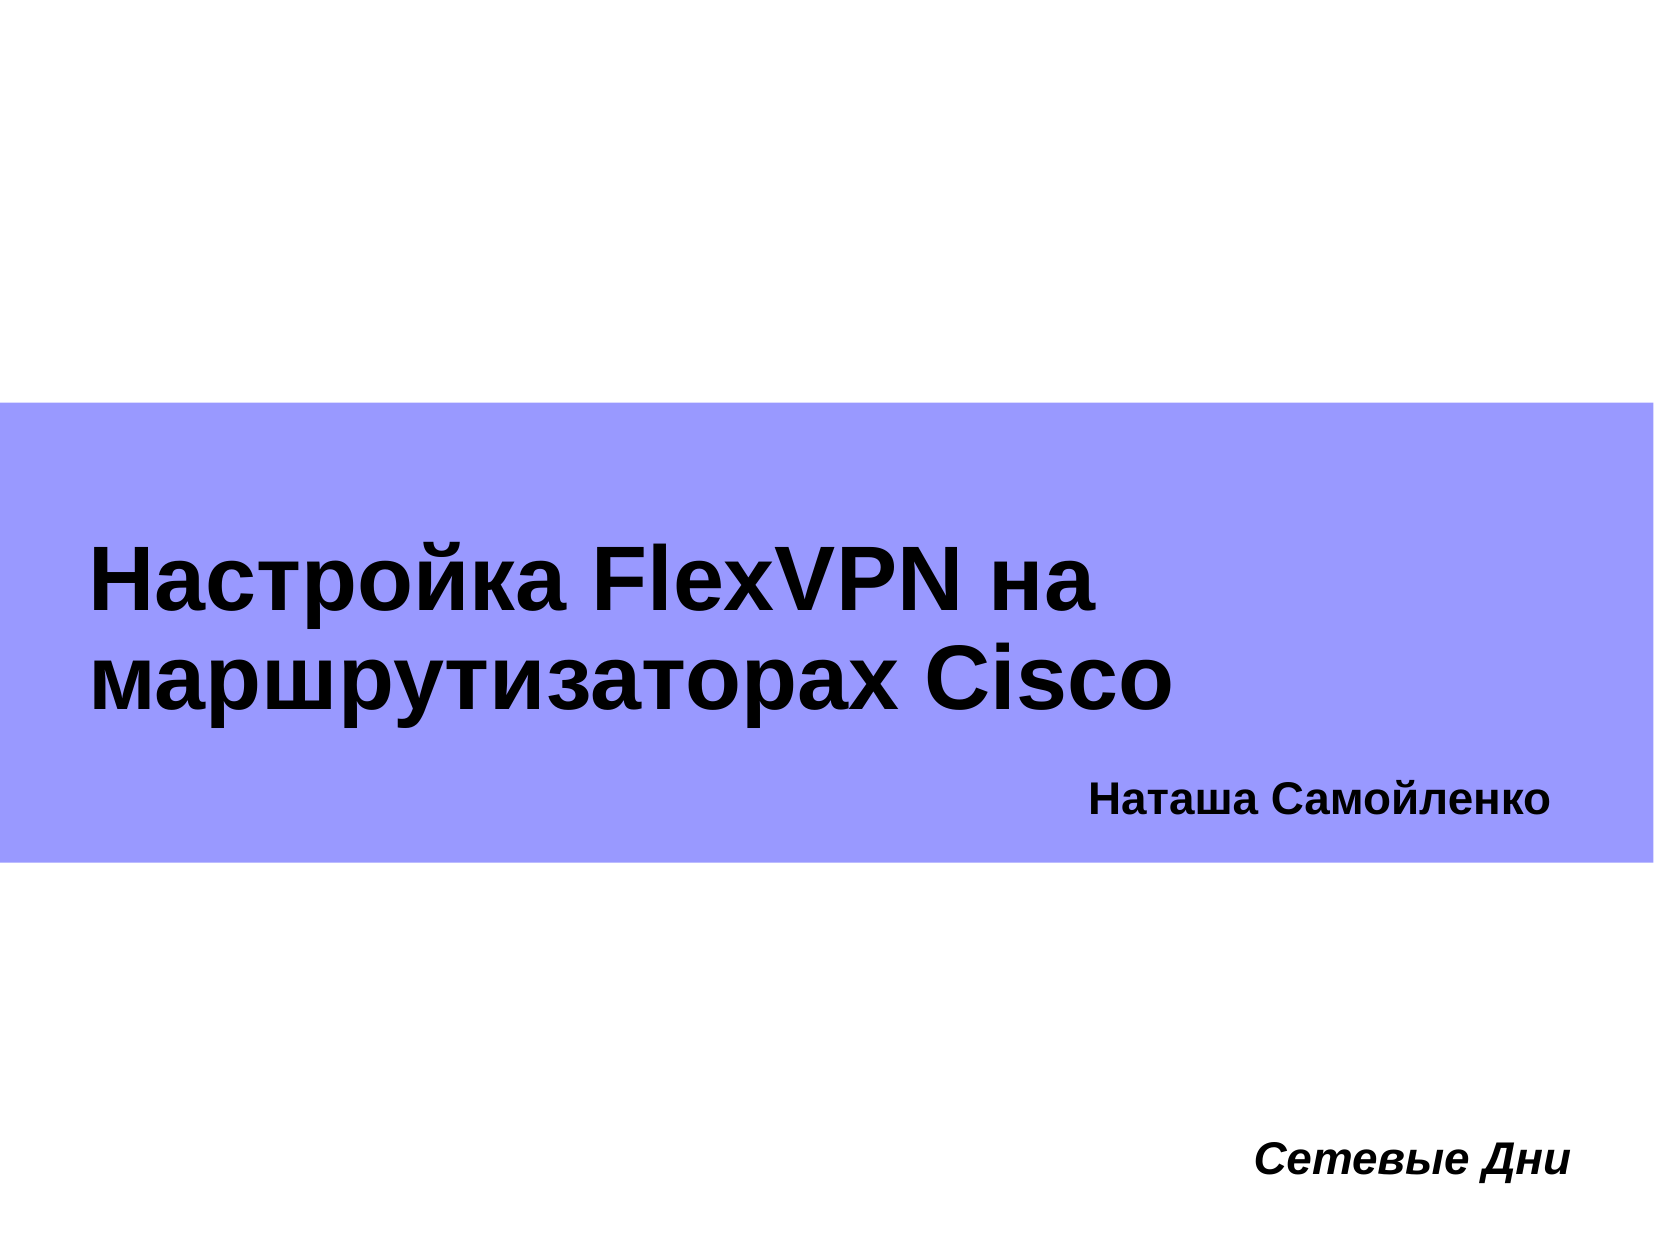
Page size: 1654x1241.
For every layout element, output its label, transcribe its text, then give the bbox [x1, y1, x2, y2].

text_box Наташа Самойленко [1074, 768, 1654, 869]
text_box Настройка FlexVPN на маршрутизаторах Cisco [74, 524, 1613, 745]
text_box Сетевые Дни [1240, 1128, 1613, 1212]
